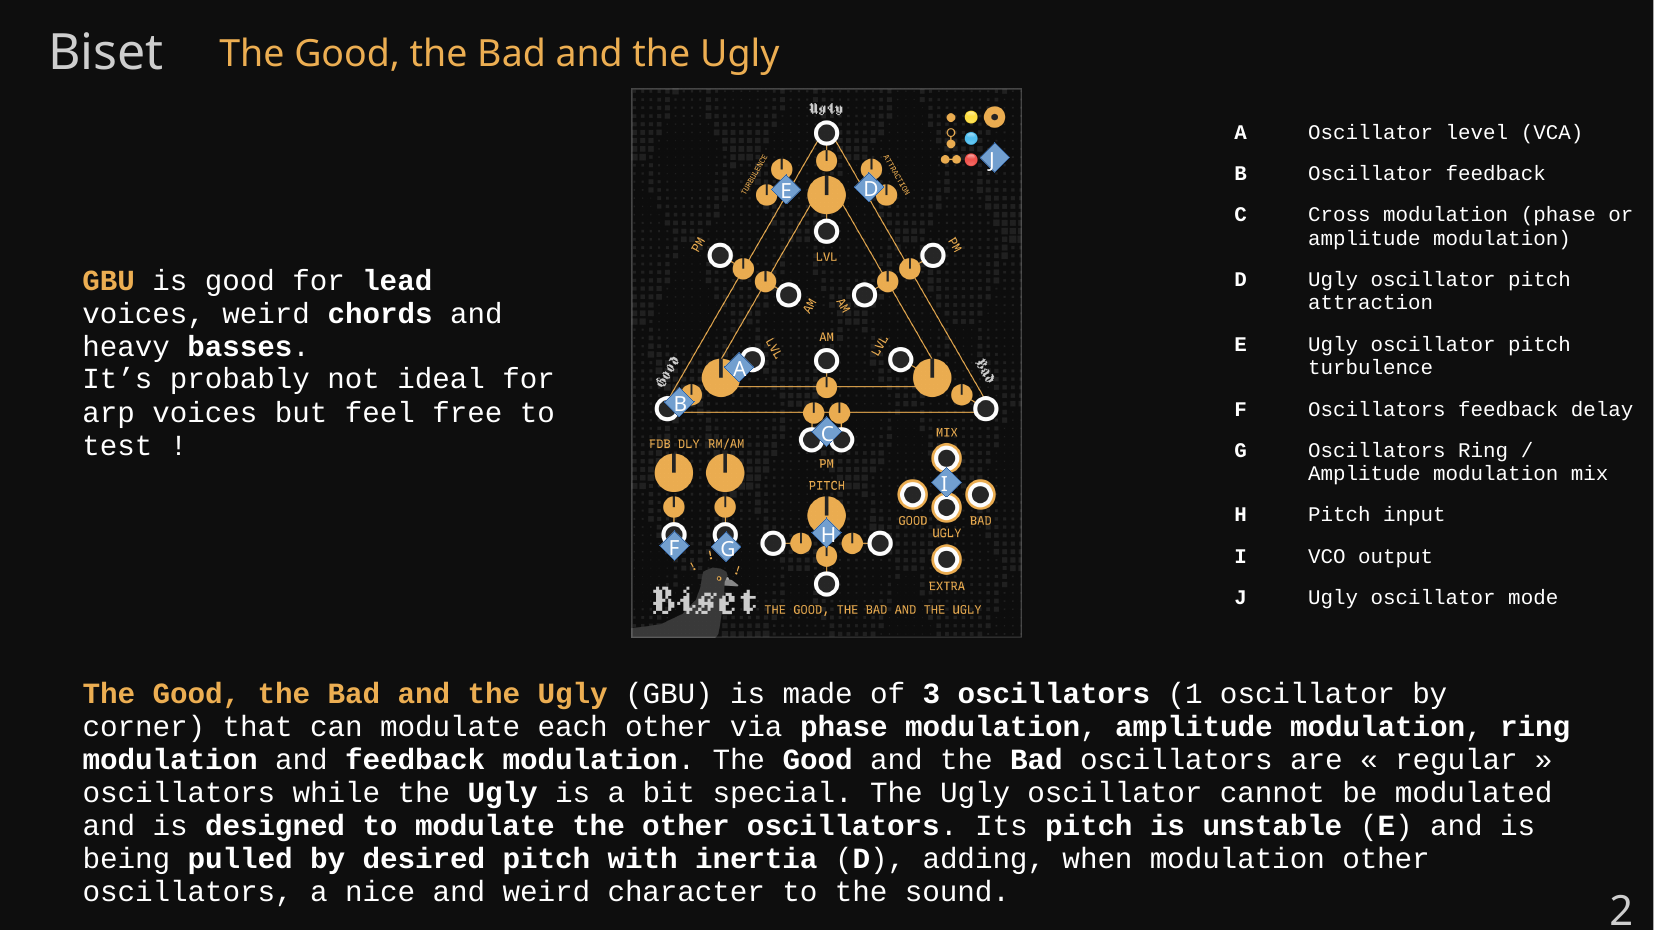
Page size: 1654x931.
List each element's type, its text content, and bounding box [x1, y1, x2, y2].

text_box D [848, 166, 892, 207]
picture [631, 88, 1022, 638]
text_box A [718, 346, 762, 387]
text_box E [765, 169, 808, 210]
text_box B [658, 381, 701, 422]
text_box G [705, 526, 749, 567]
text_box I [925, 462, 969, 502]
text_box H [806, 512, 850, 553]
text_box F [654, 525, 697, 566]
text_box C [806, 411, 849, 452]
text_box The Good, the Bad and the Ugly [204, 19, 817, 80]
text_box J [974, 137, 1017, 178]
text_box 2 [1594, 873, 1654, 931]
list The Good, the Bad and the Ugly (GBU) is made of 3 oscillators (1 oscillator by corner) that can modulate each other via phase modulation, amplitude modulation, ring modulation and feedback modulation. The Good and the Bad oscillators are « regular » oscillators while the Ugly is a bit special. The Ugly oscillator cannot be modulated and is designed to modulate the other oscillators. Its pitch is unstable (E) and is being pulled by desired pitch with inertia (D), adding, when modulation other oscillators, a nice and weird character to the sound. [82, 679, 1571, 916]
title Biset [5, 23, 207, 77]
list A Oscillator level (VCA) B Oscillator feedback C Cross modulation (phase or amplitude modulation) D Ugly oscillator pitch attraction E Ugly oscillator pitch turbulence F Oscillators feedback delay G Oscillators Ring / Amplitude modulation mix H Pitch input I VCO output J Ugly oscillator mode [1234, 122, 1648, 656]
list GBU is good for lead voices, weird chords and heavy basses. It’s probably not ideal for arp voices but feel free to test ! [82, 265, 562, 591]
